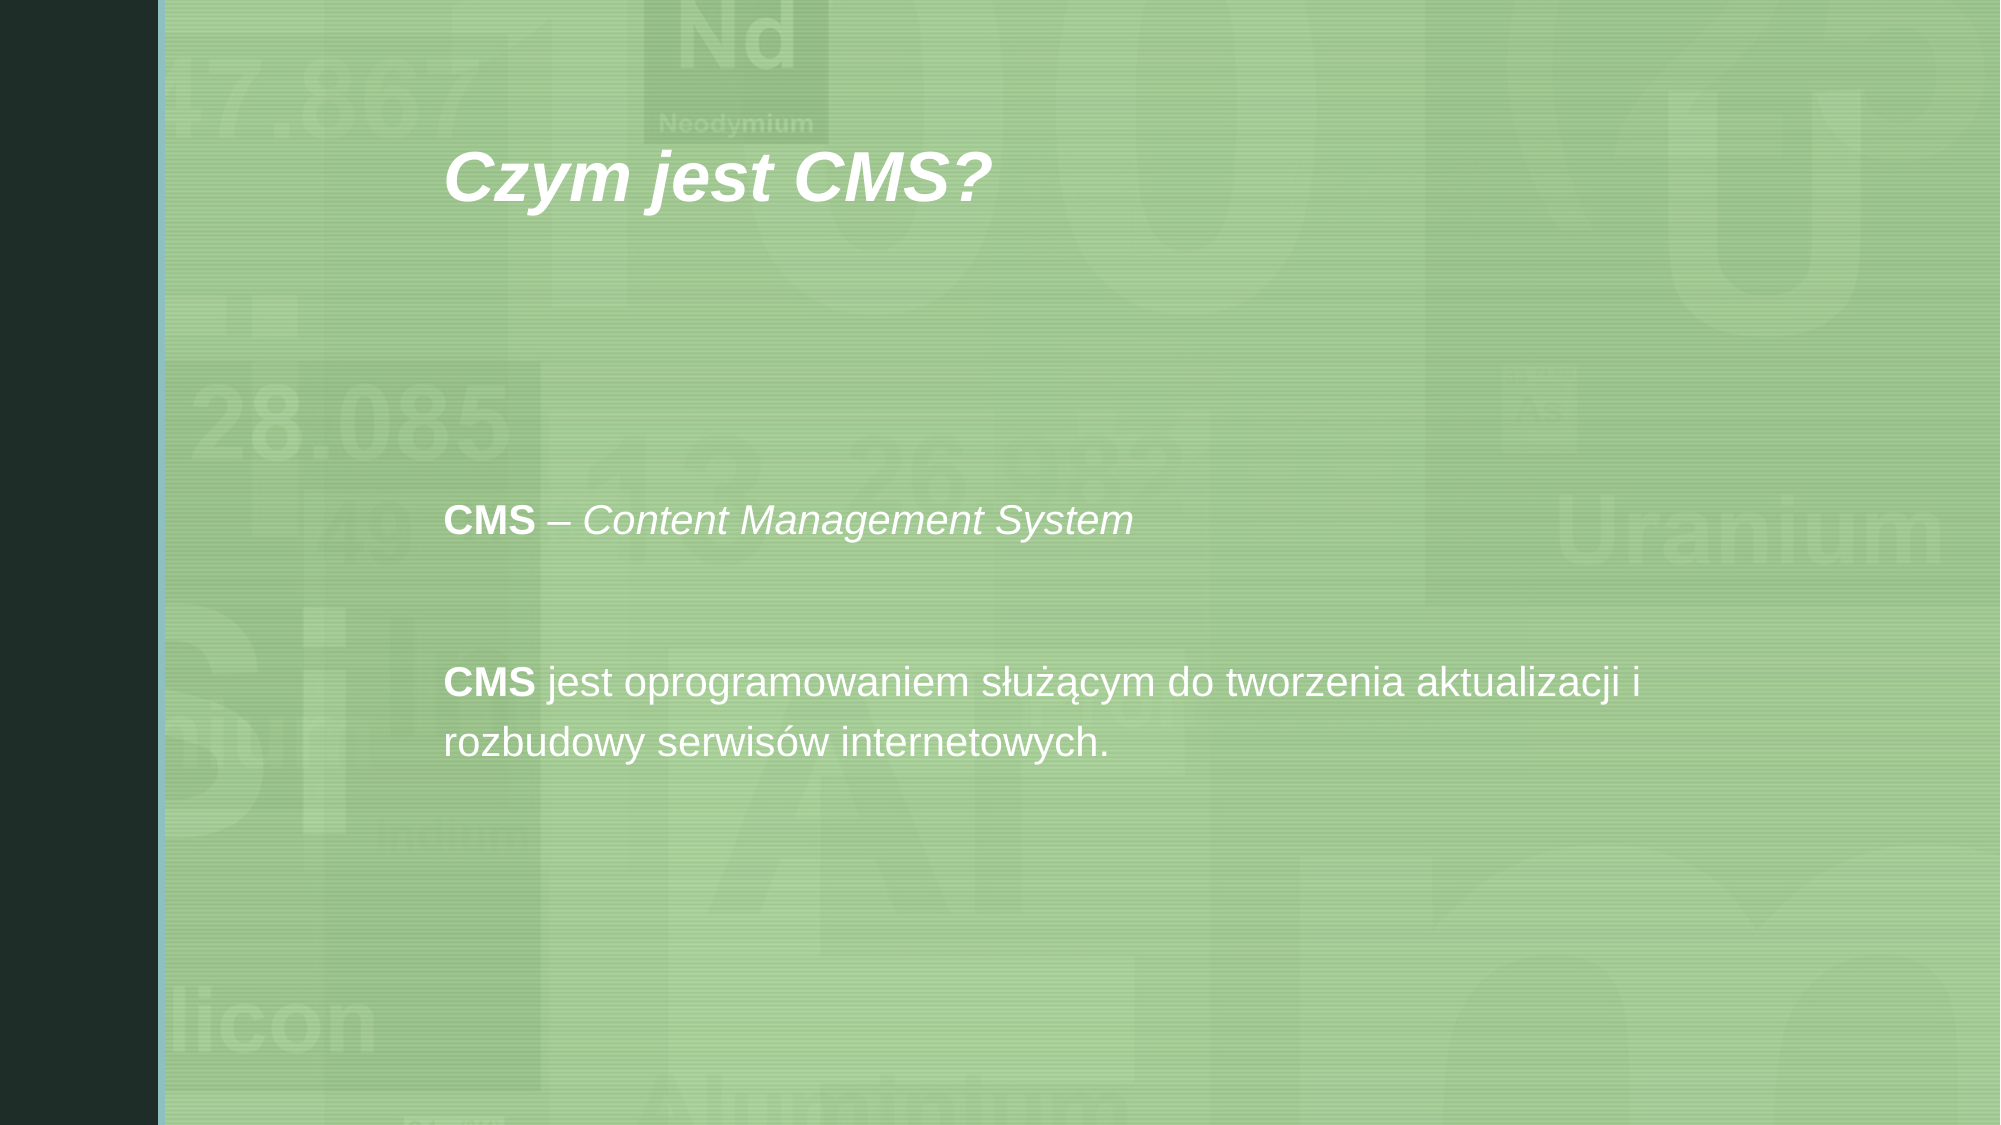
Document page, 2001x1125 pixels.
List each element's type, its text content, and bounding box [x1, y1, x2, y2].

picture [165, 0, 2000, 1125]
title Czym jest CMS? [428, 132, 1734, 310]
list CMS – Content Management System CMS jest oprogramowaniem służącym do tworzenia aktualizacji i rozbudowy serwisów internetowych. [428, 336, 1734, 993]
text_box [0, 0, 165, 1125]
